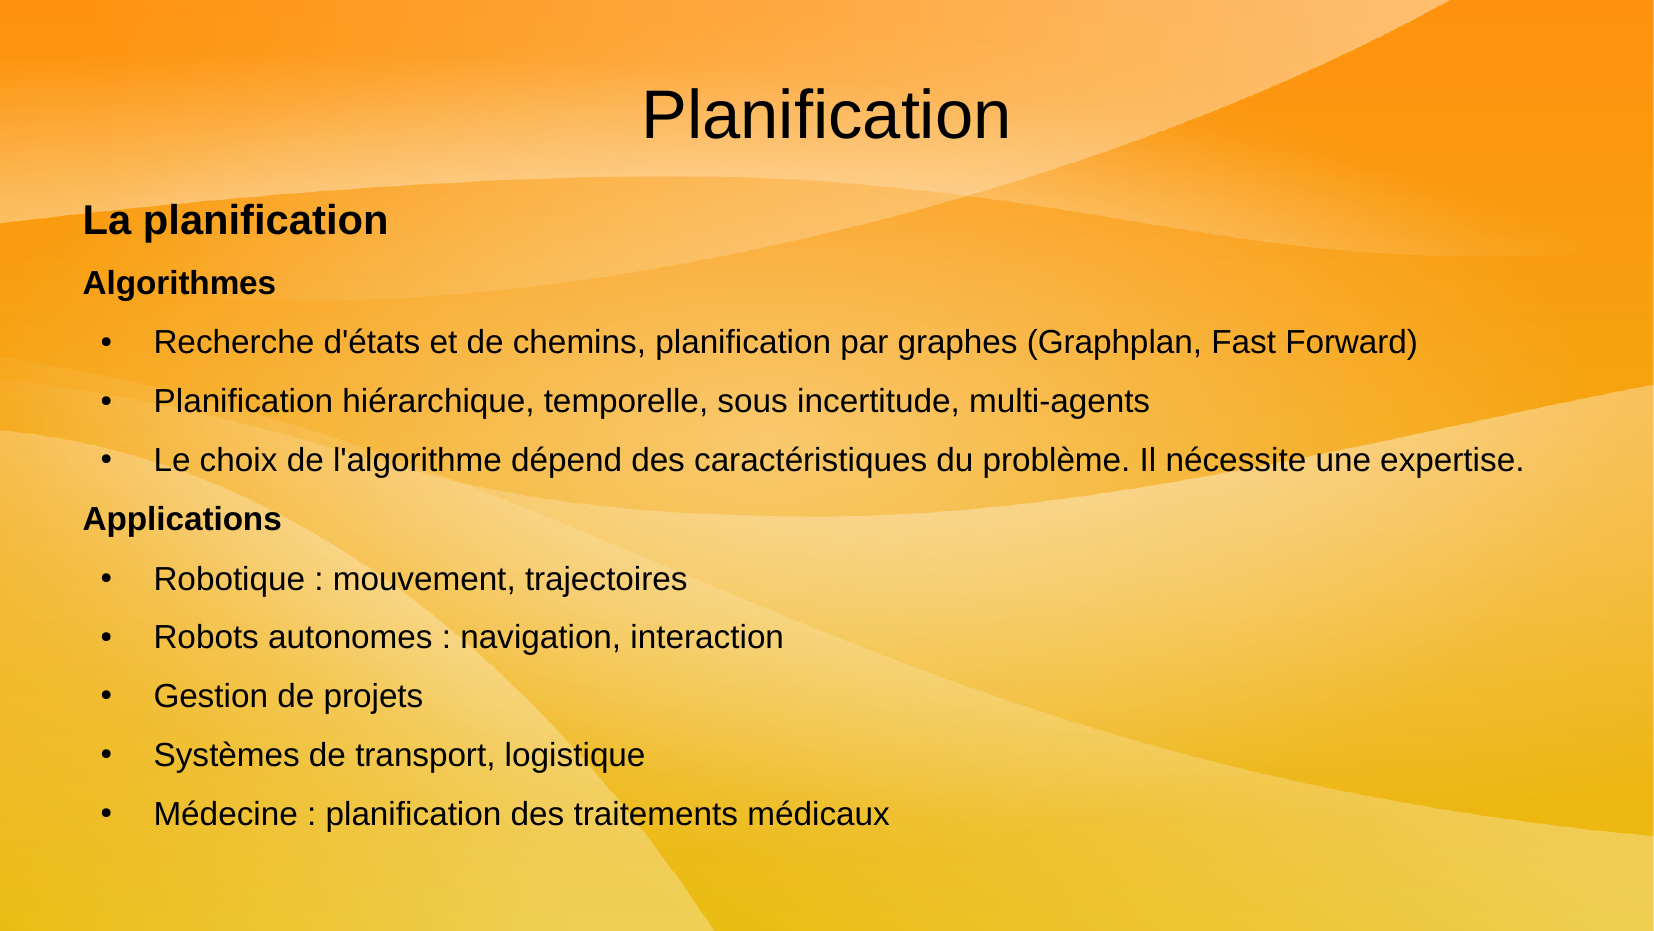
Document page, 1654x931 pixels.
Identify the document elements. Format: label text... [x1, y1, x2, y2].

title Planification [82, 37, 1571, 193]
list La planification Algorithmes Recherche d'états et de chemins, planification par graphes (Graphplan, Fast Forward) Planification hiérarchique, temporelle, sous incertitude, multi-agents Le choix de l'algorithme dépend des caractéristiques du problème. Il nécessite une expertise. Applications Robotique : mouvement, trajectoires Robots autonomes : navigation, interaction Gestion de projets Systèmes de transport, logistique Médecine : planification des traitements médicaux [82, 196, 1571, 929]
picture [0, 0, 1654, 931]
